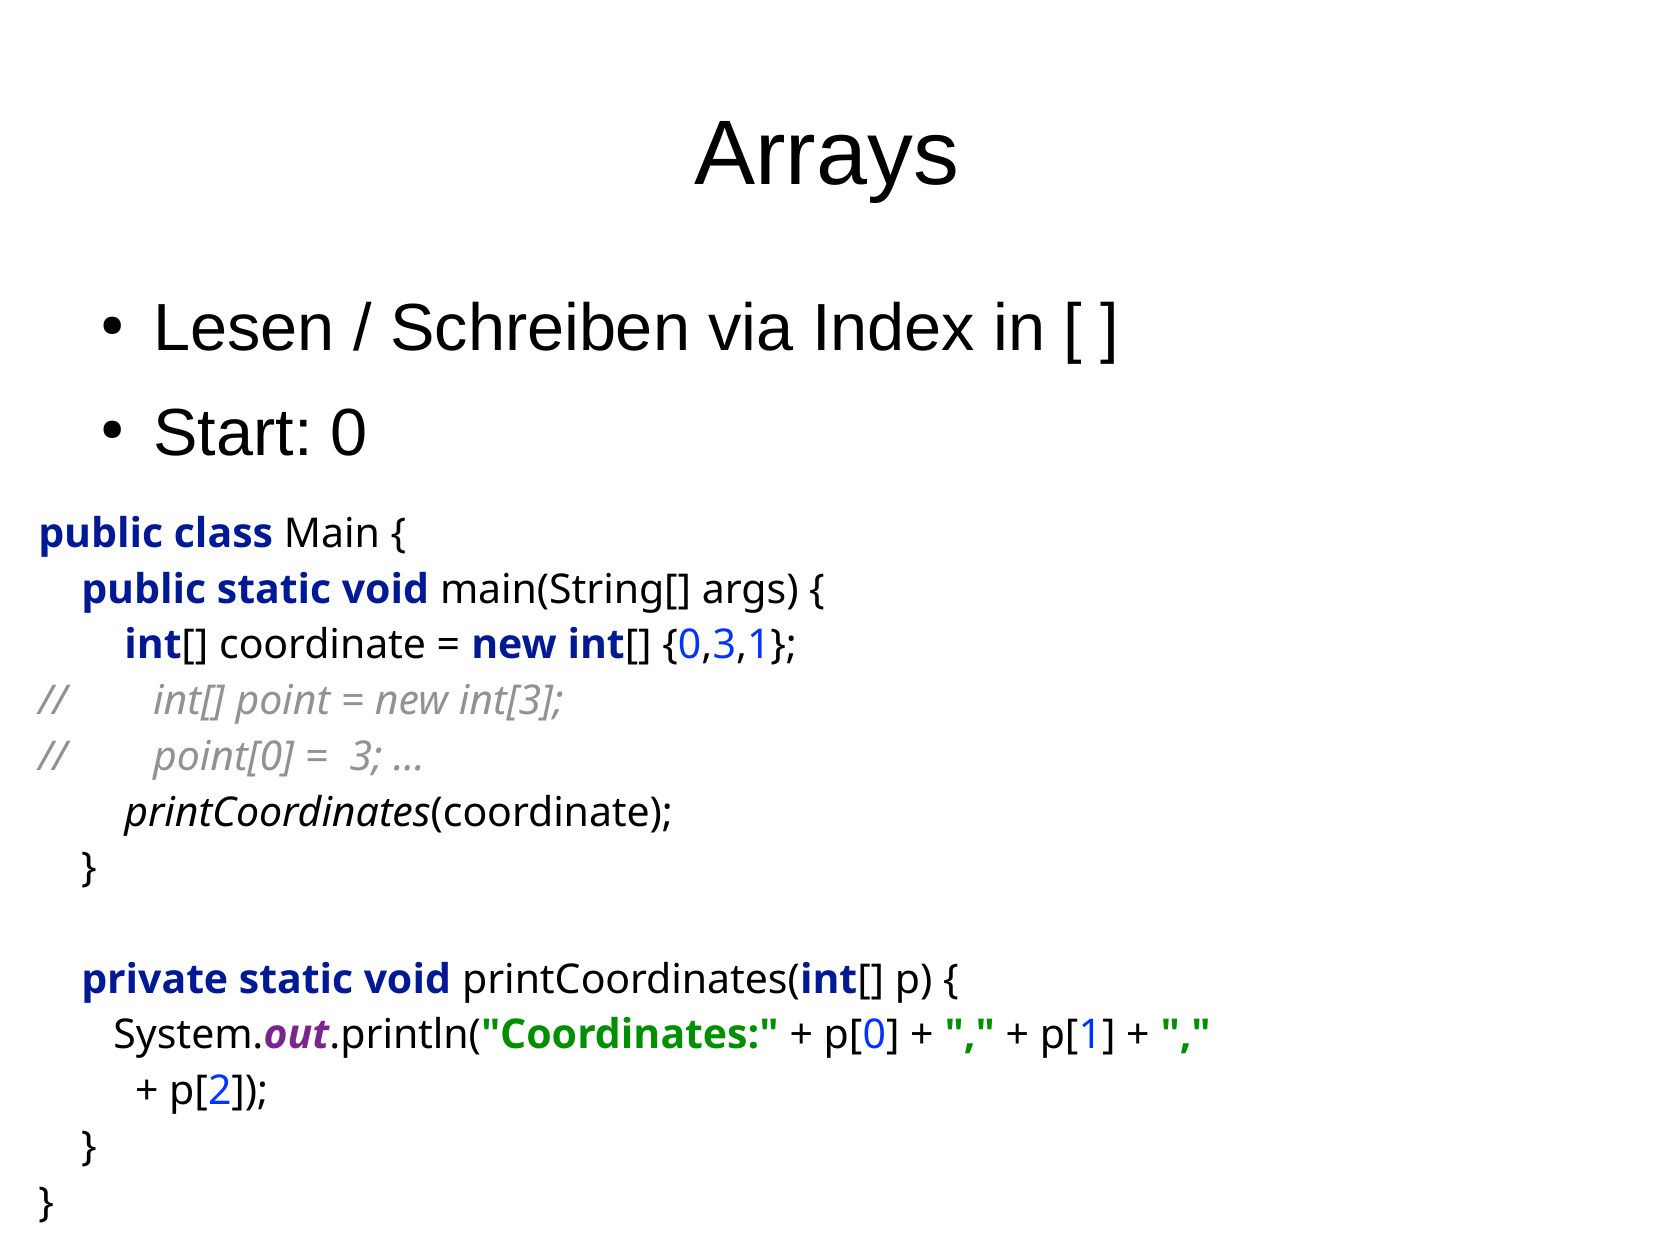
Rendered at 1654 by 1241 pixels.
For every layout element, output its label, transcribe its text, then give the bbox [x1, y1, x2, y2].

list Lesen / Schreiben via Index in [ ] Start: 0 [82, 290, 1571, 495]
list public class Main { public static void main(String[] args) { int[] coordinate = new int[] {0,3,1}; // int[] point = new int[3]; // point[0] = 3; ... printCoordinates(coordinate); } private static void printCoordinates(int[] p) { System.out.println("Coordinates:" + p[0] + "," + p[1] + "," + p[2]); } } [30, 495, 1654, 1237]
title Arrays [82, 49, 1571, 257]
